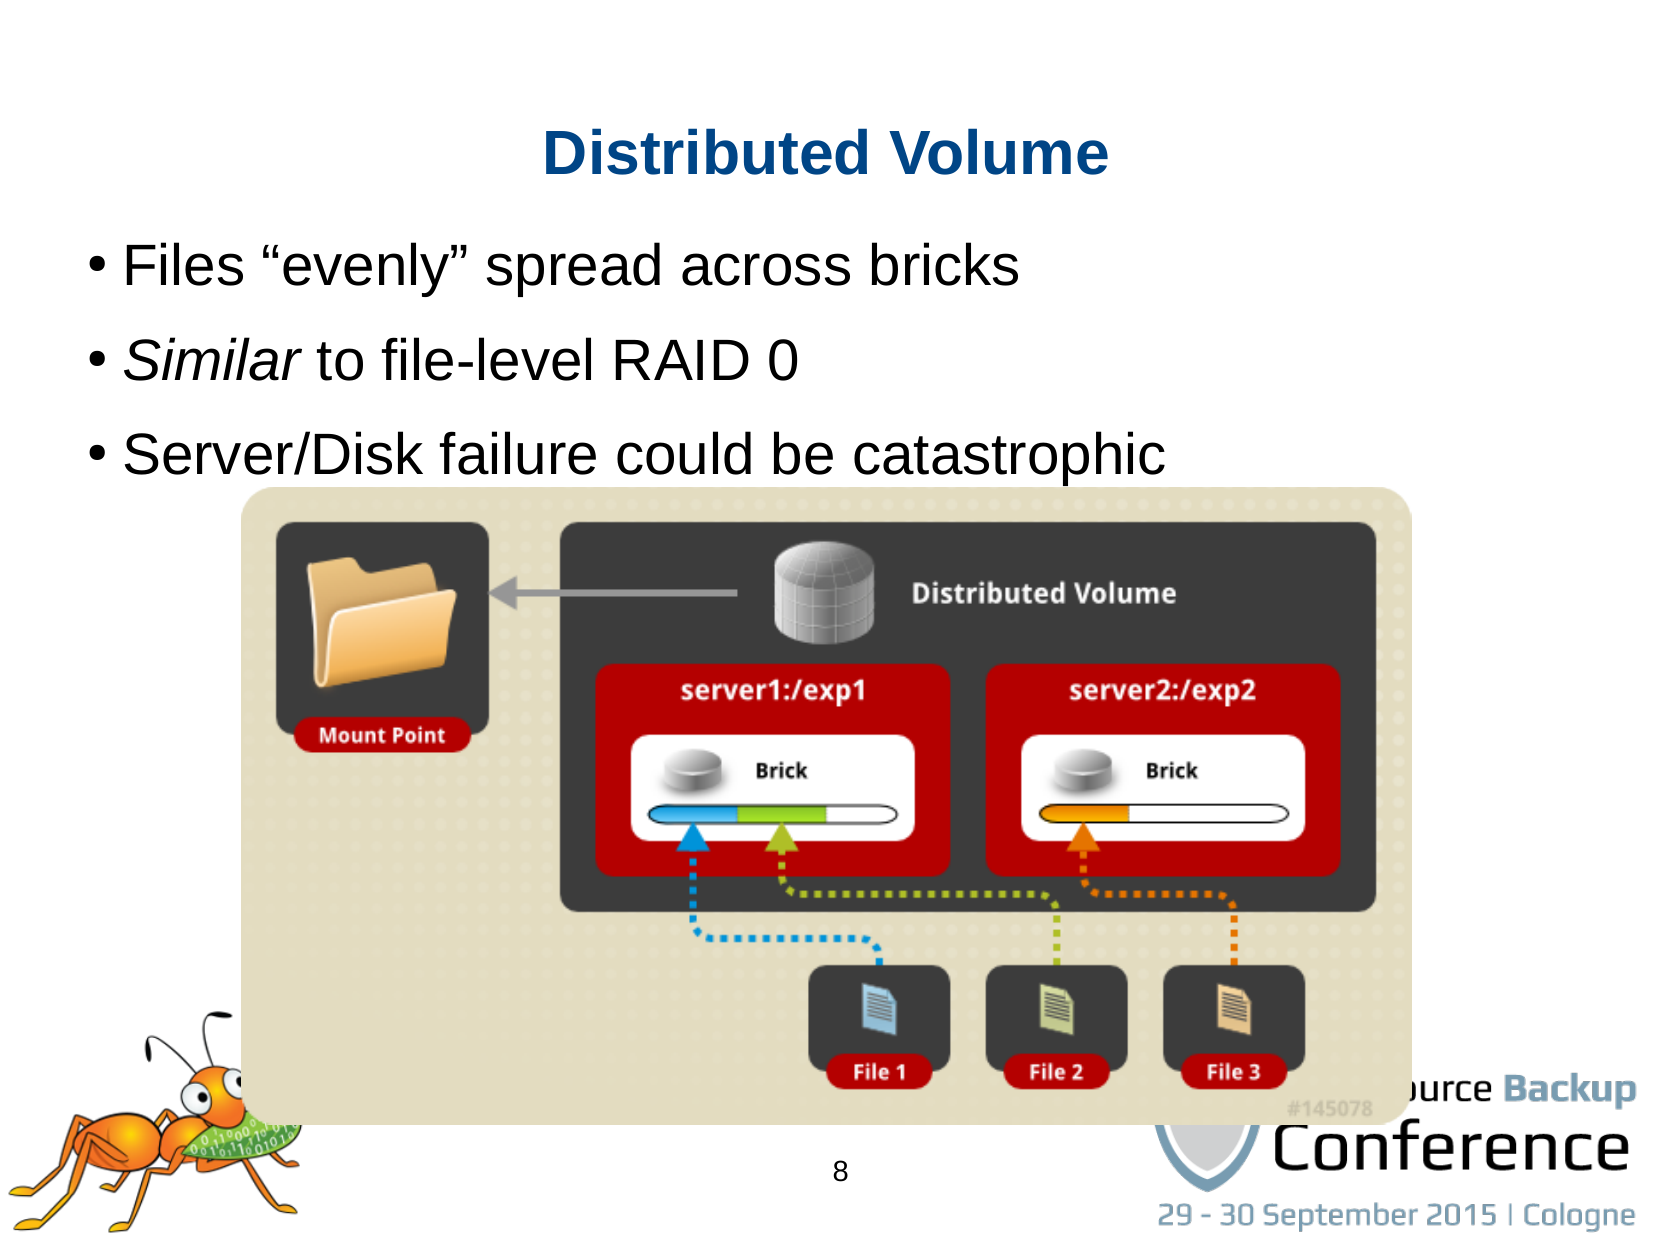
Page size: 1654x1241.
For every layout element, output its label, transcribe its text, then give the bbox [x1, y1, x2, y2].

title Distributed Volume [82, 49, 1571, 257]
picture [5, 487, 1654, 1241]
list Files “evenly” spread across bricks Similar to file-level RAID 0 Server/Disk failure could be catastrophic [86, 232, 1576, 1111]
